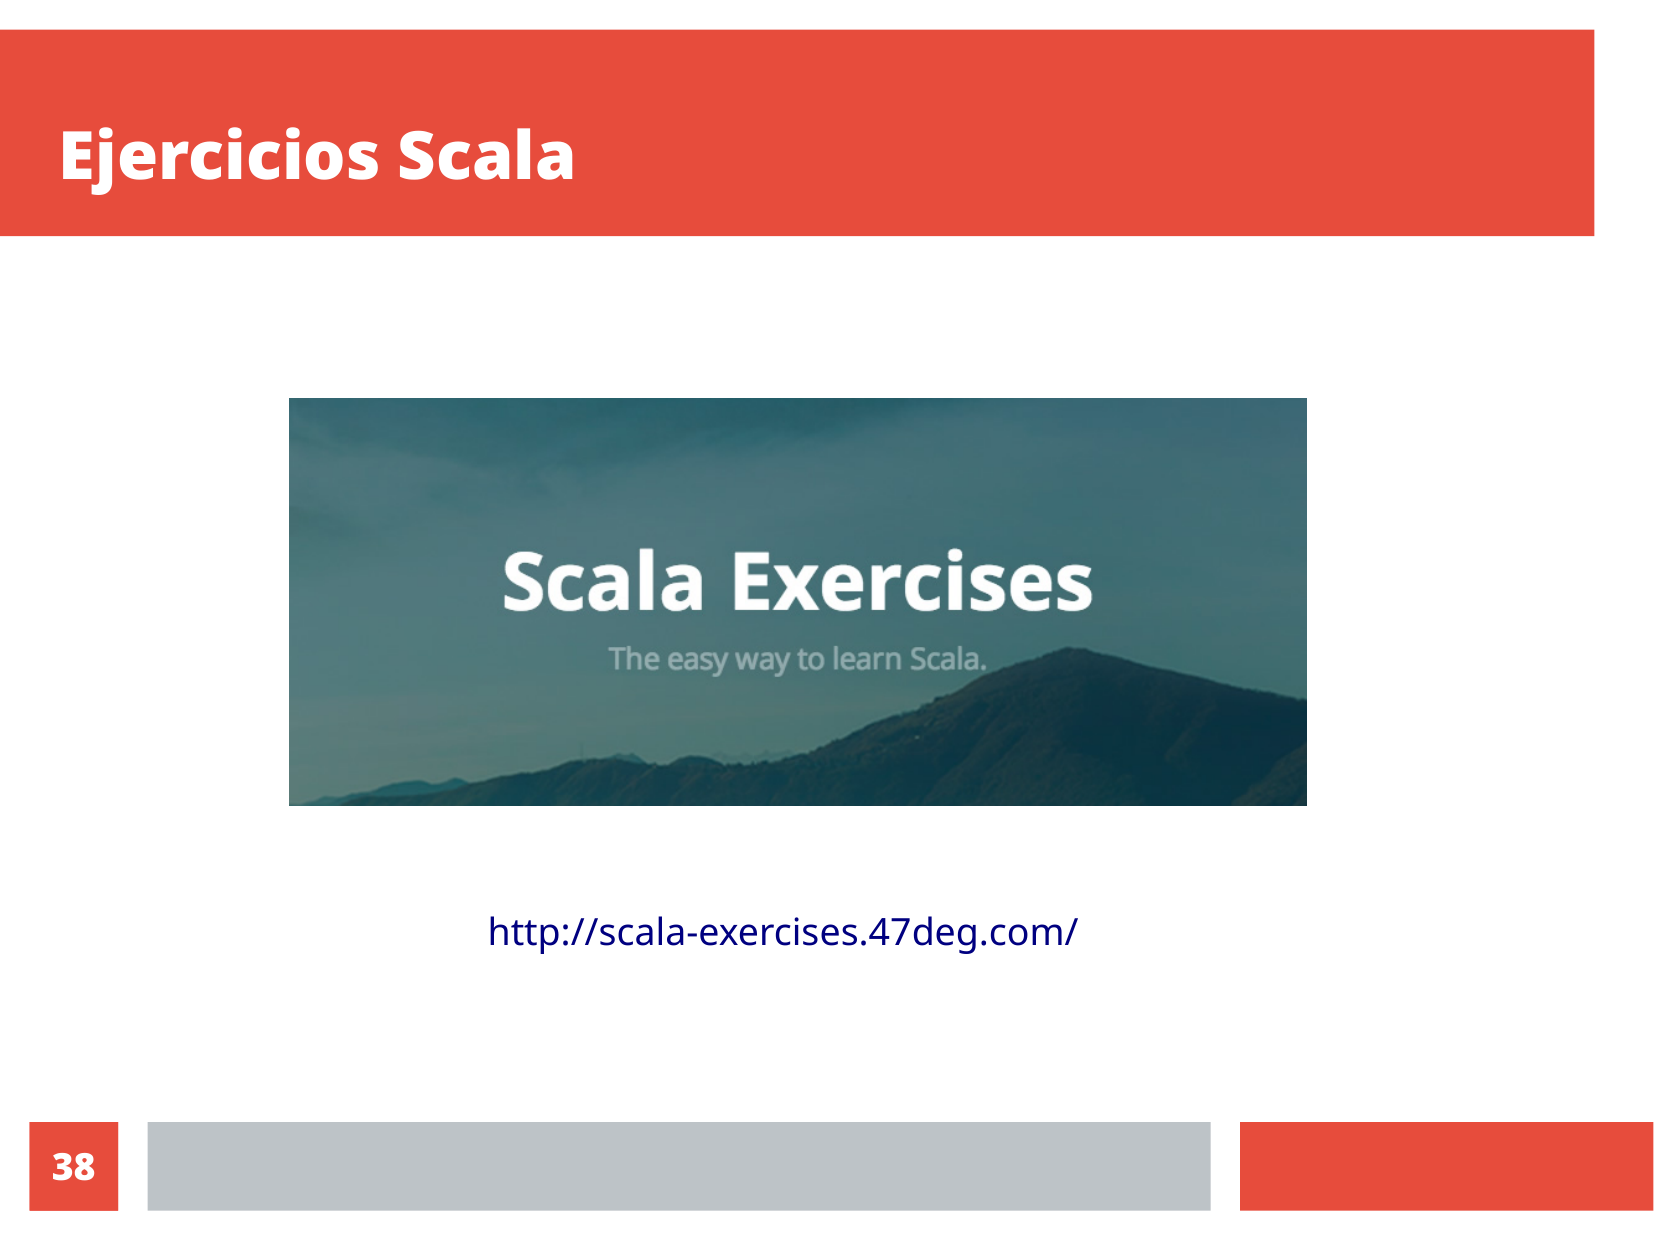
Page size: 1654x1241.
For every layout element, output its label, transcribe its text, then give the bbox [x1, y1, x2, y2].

picture [289, 398, 1307, 806]
text_box http://scala-exercises.47deg.com/ [472, 898, 1141, 969]
title Ejercicios Scala [59, 66, 1595, 200]
